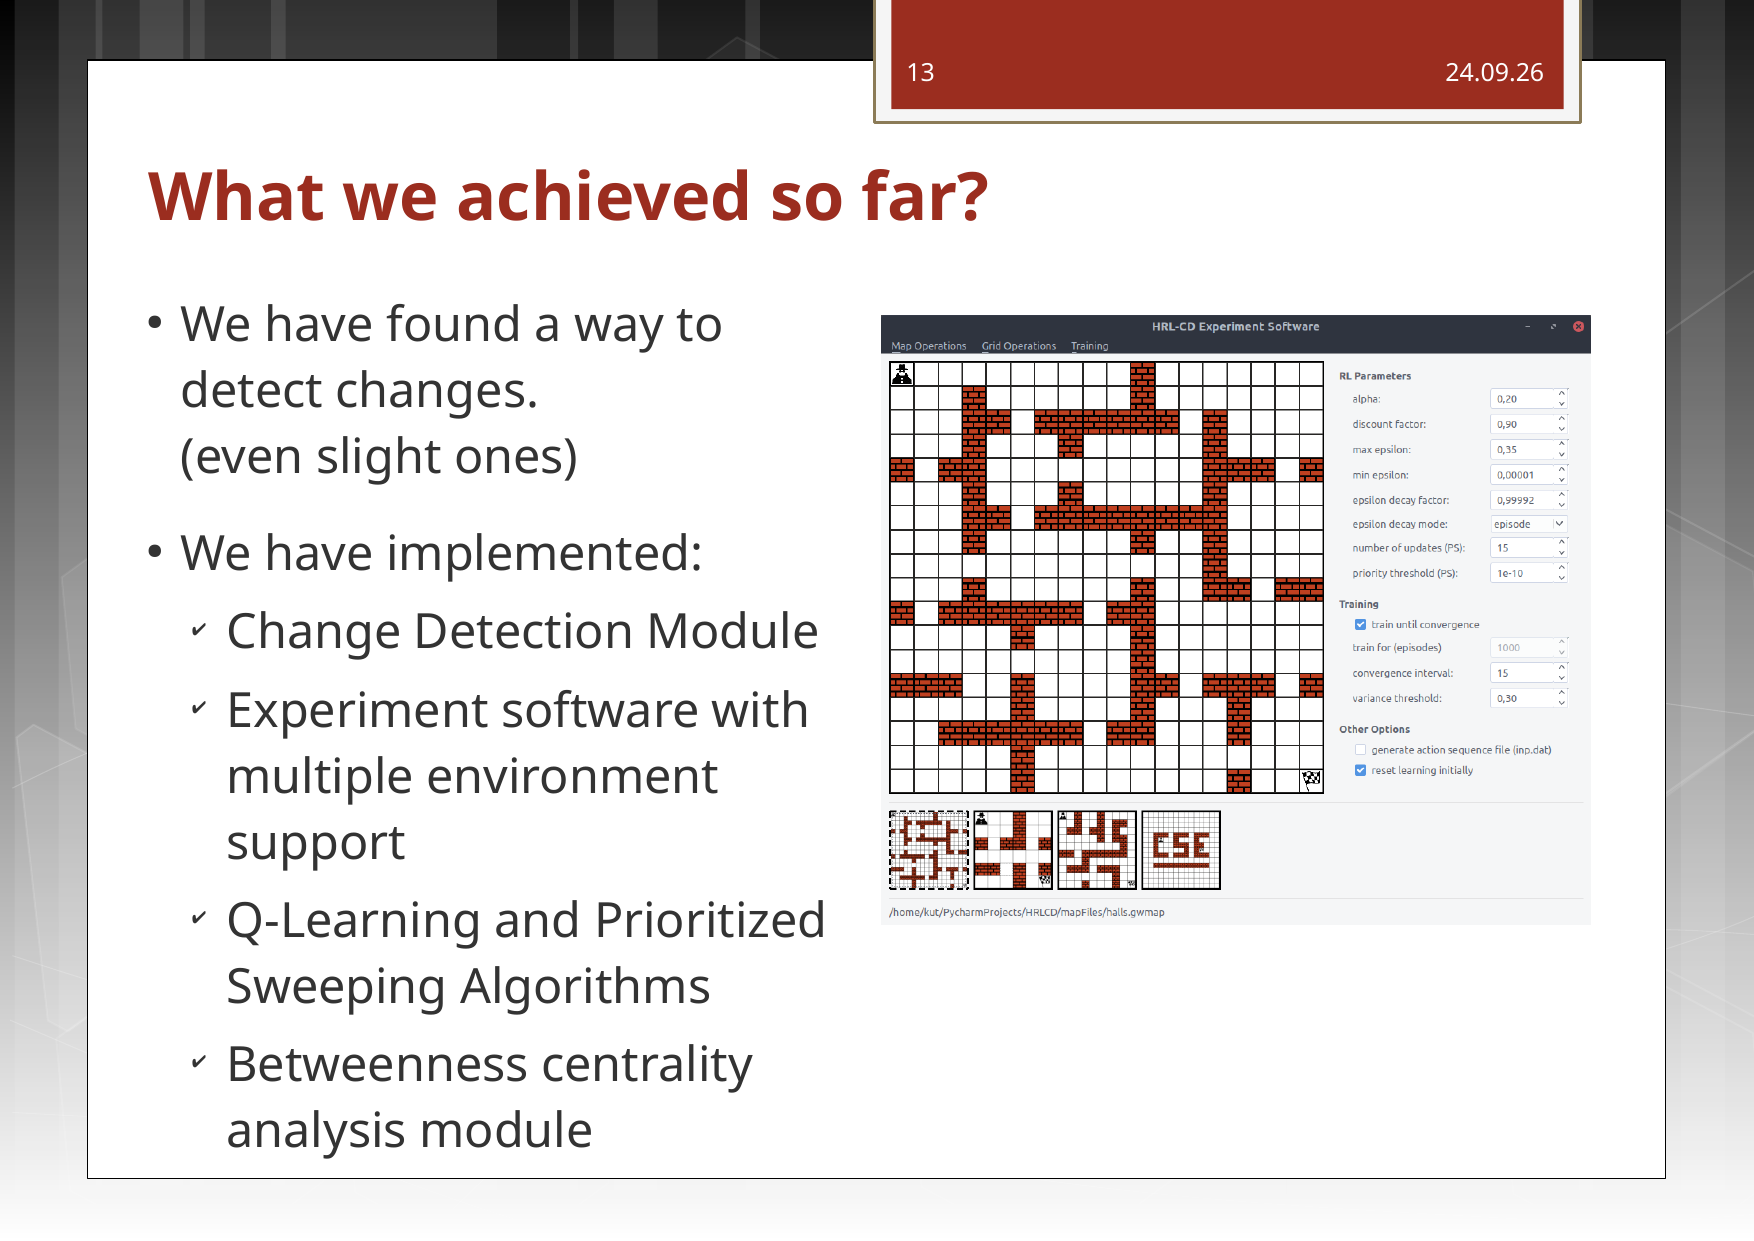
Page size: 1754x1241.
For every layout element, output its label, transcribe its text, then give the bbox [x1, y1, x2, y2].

title What we achieved so far? [88, 132, 1664, 257]
list We have found a way to detect changes. (even slight ones) We have implemented: Change Detection Module Experiment software with multiple environment support Q-Learning and Prioritized Sweeping Algorithms Betweenness centrality analysis module [88, 289, 841, 1175]
picture [881, 315, 1591, 925]
